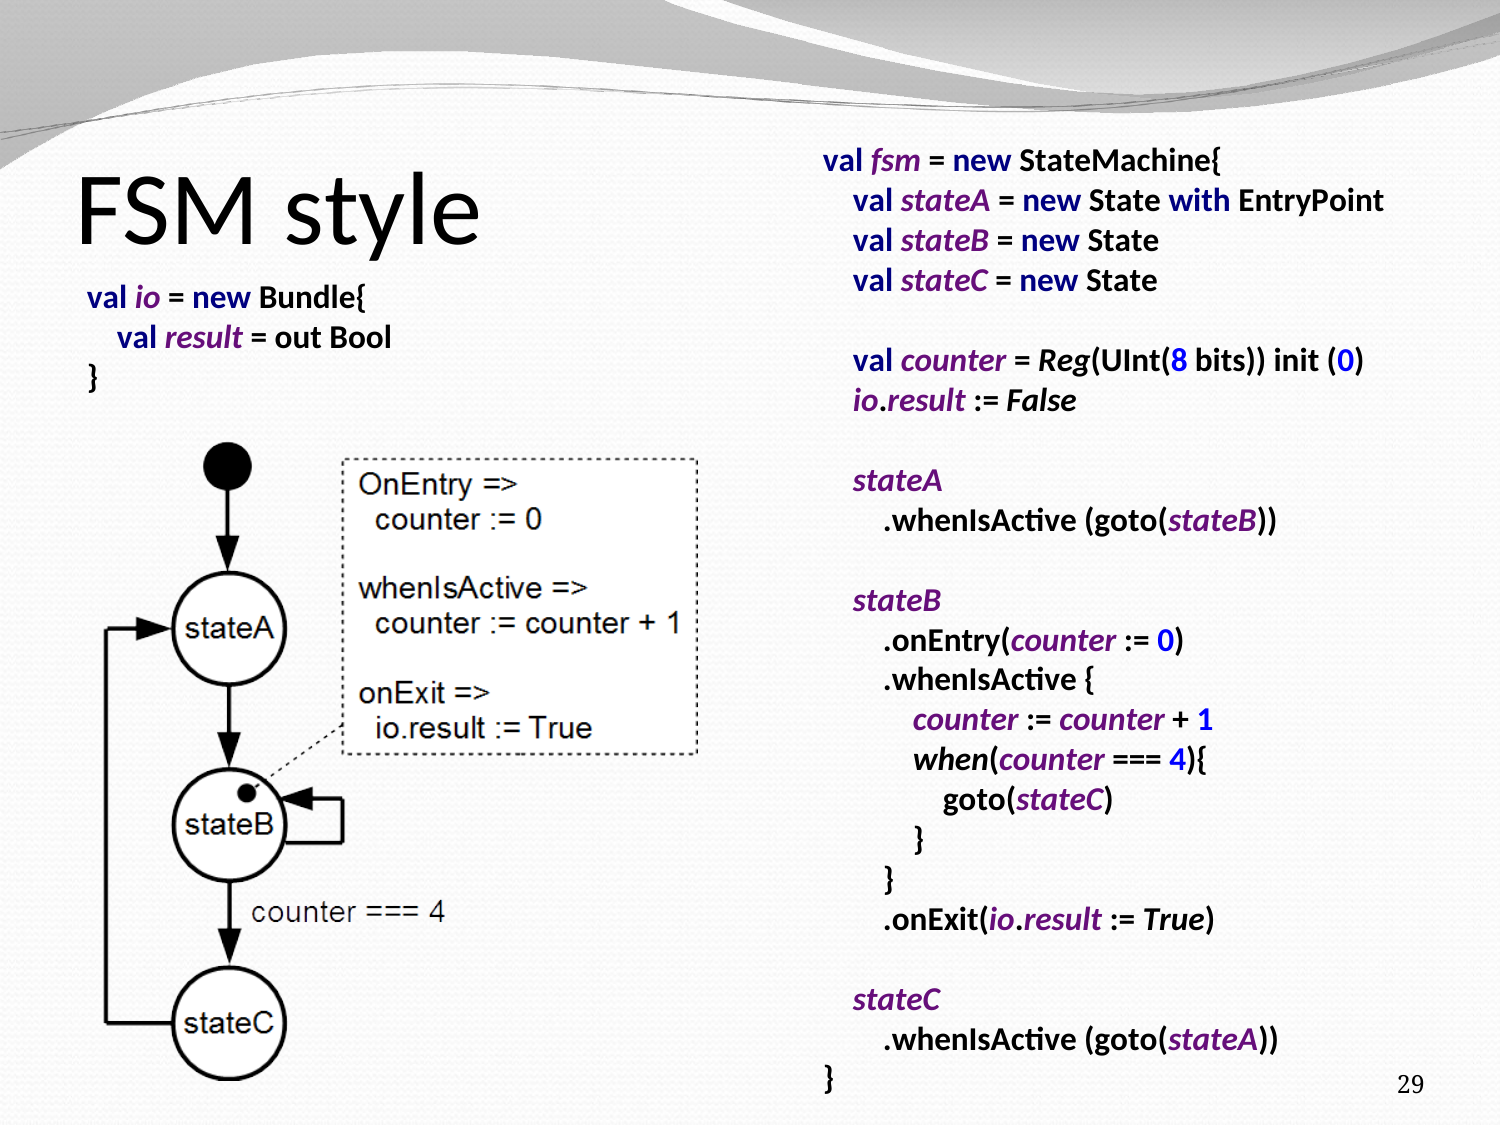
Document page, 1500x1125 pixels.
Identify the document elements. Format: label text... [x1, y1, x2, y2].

text_box <numéro> [1400, 1042, 1426, 1103]
picture [0, 0, 1500, 1125]
text_box val io = new Bundle{ val result = out Bool } [72, 267, 408, 403]
title FSM style [75, 78, 1471, 266]
text_box val fsm = new StateMachine{ val stateA = new State with EntryPoint val stateB = new State val stateC = new State val counter = Reg(UInt(8 bits)) init (0) io.result := False stateA .whenIsActive (goto(stateB)) stateB .onEntry(counter := 0) .whenIsActive { counter := counter + 1 when(counter === 4){ goto(stateC) } } .onExit(io.result := True) stateC .whenIsActive (goto(stateA)) } [808, 130, 1400, 1105]
